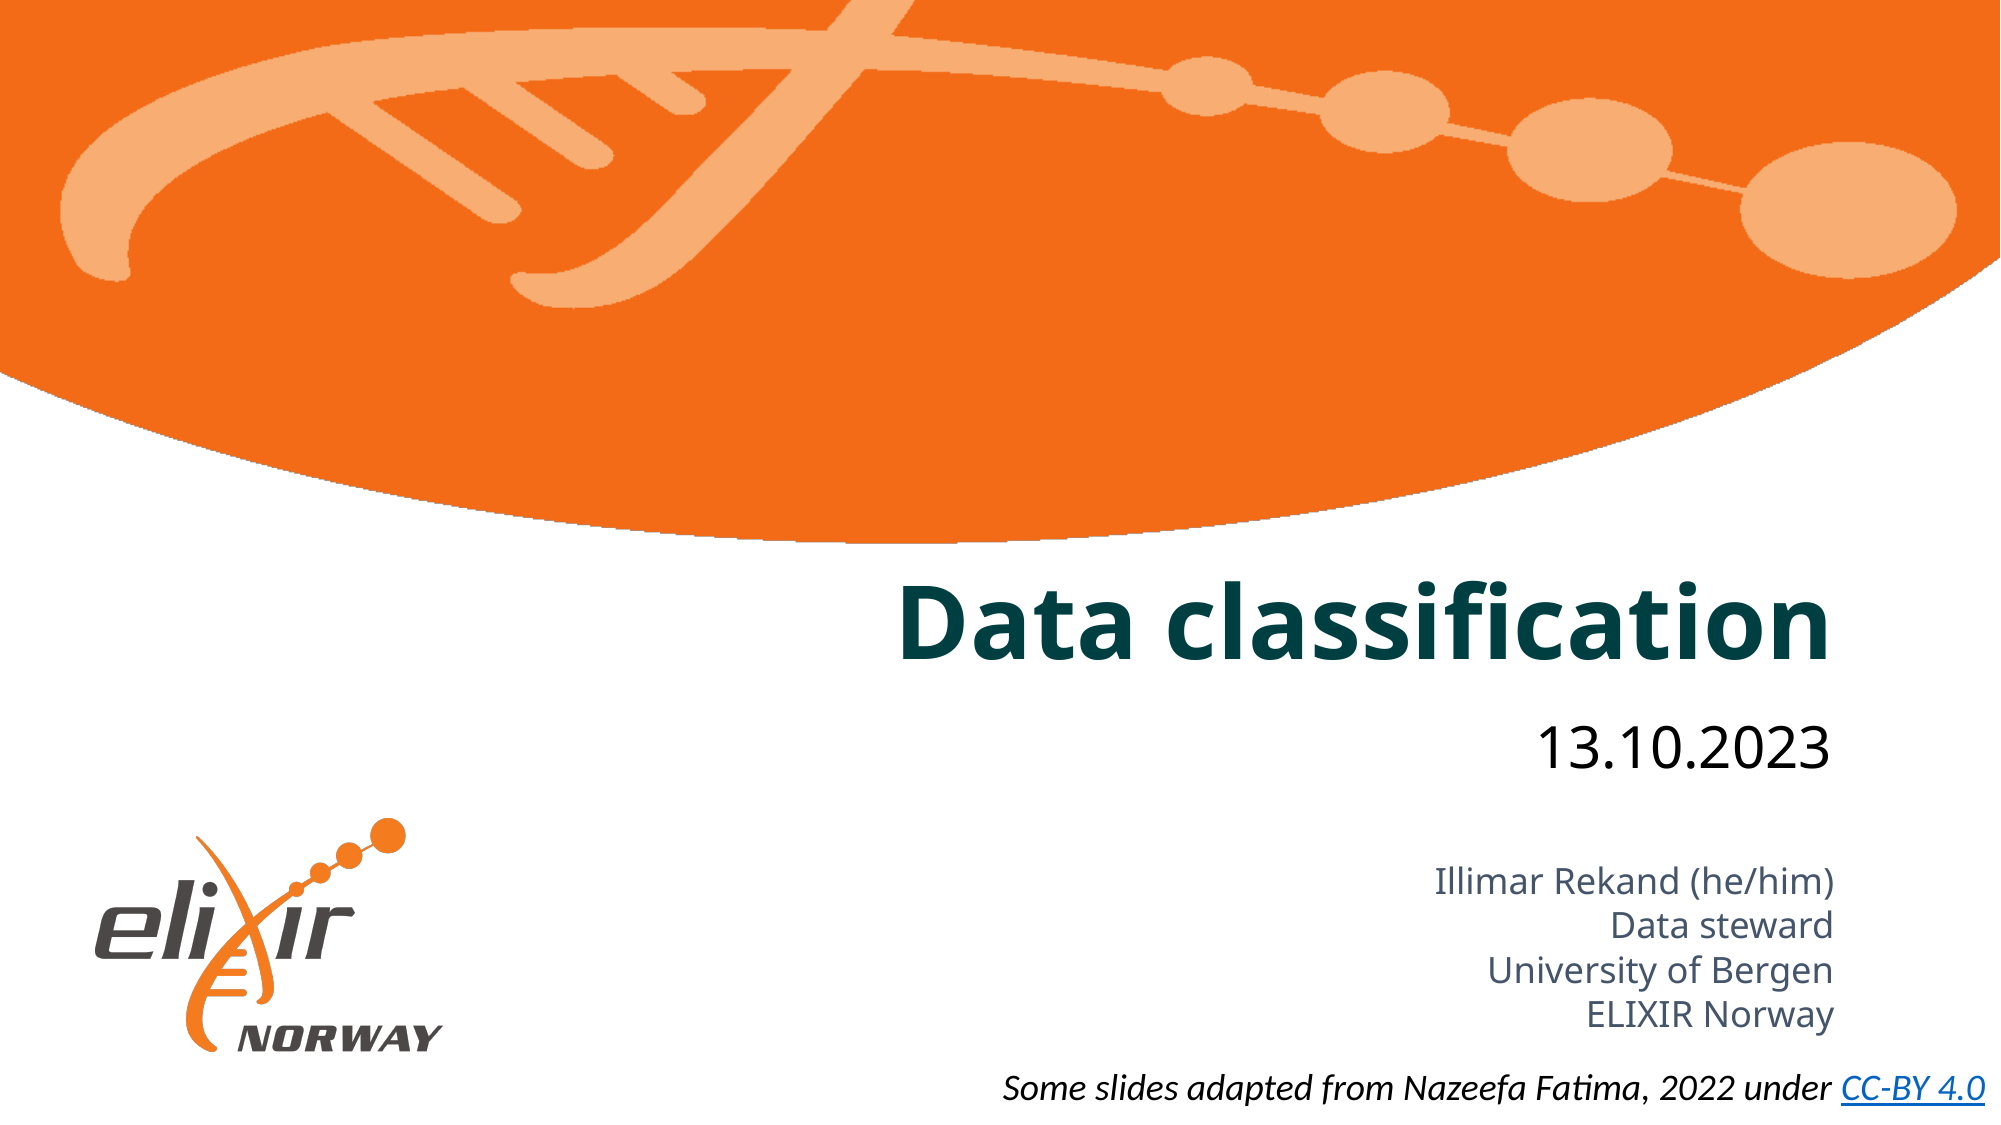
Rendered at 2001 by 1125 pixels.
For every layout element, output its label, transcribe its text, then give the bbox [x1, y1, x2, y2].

text_box Some slides adapted from Nazeefa Fatima, 2022 under CC-BY 4.0 [727, 1065, 2000, 1125]
subtitle 13.10.2023 [574, 704, 1847, 852]
list Illimar Rekand (he/him) Data steward University of Bergen ELIXIR Norway [1109, 851, 1850, 1046]
title Data classification [149, 550, 1850, 693]
picture [0, 0, 2000, 1052]
